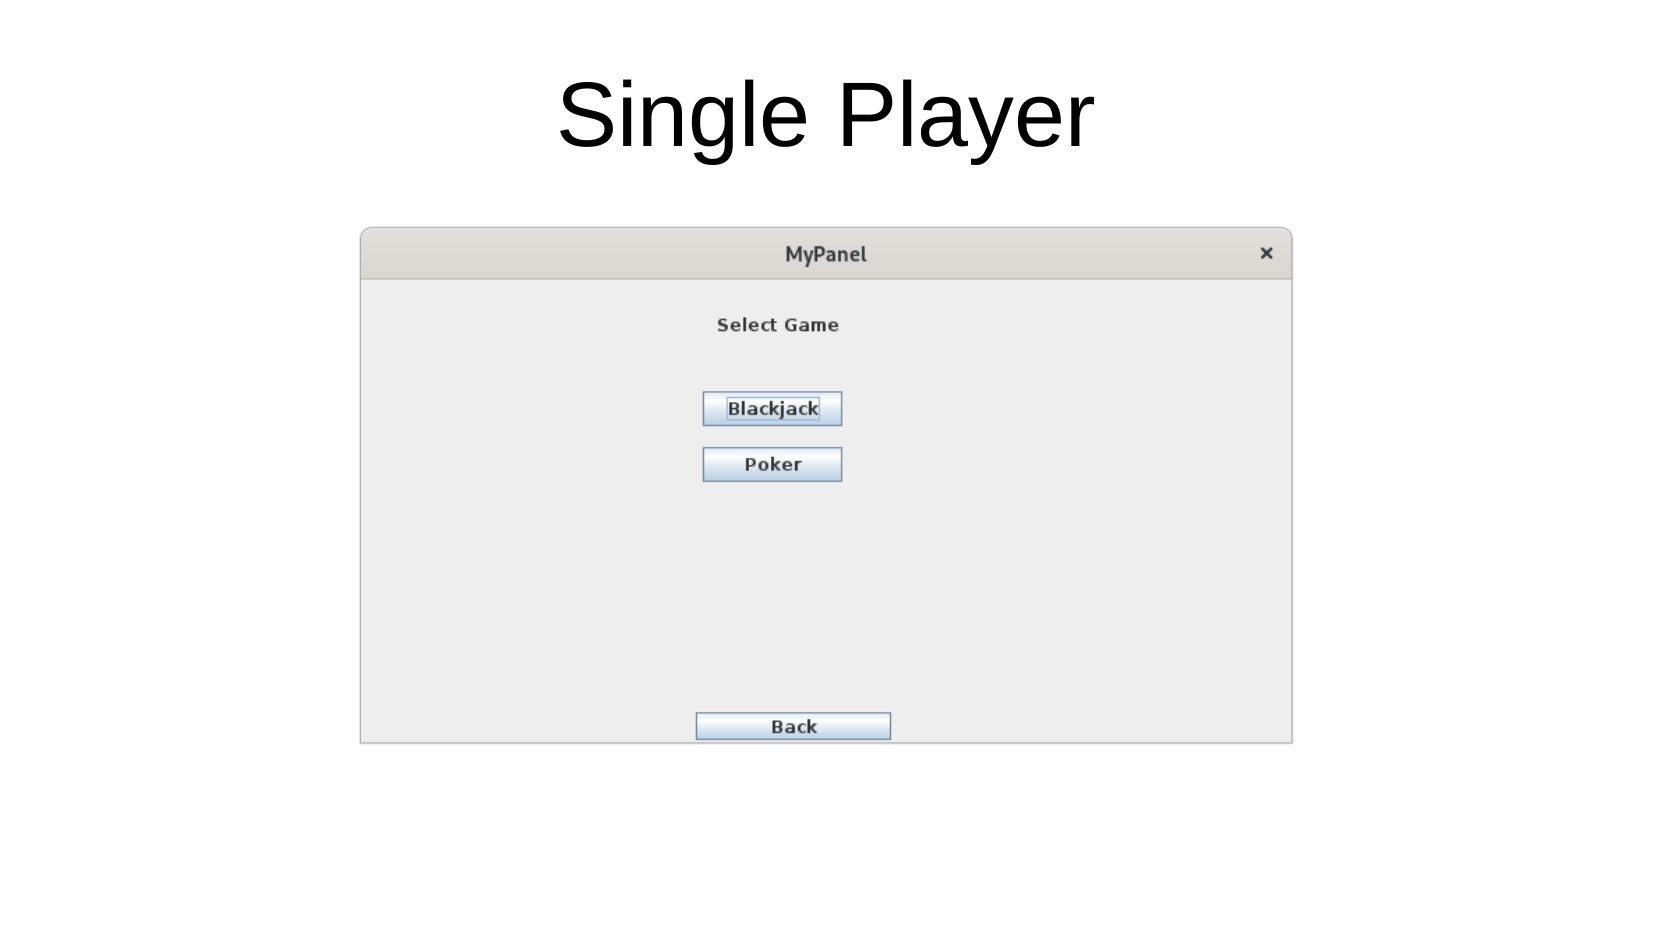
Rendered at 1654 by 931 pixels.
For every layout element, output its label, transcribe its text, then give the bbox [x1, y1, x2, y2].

picture [347, 217, 1306, 758]
title Single Player [82, 37, 1571, 193]
